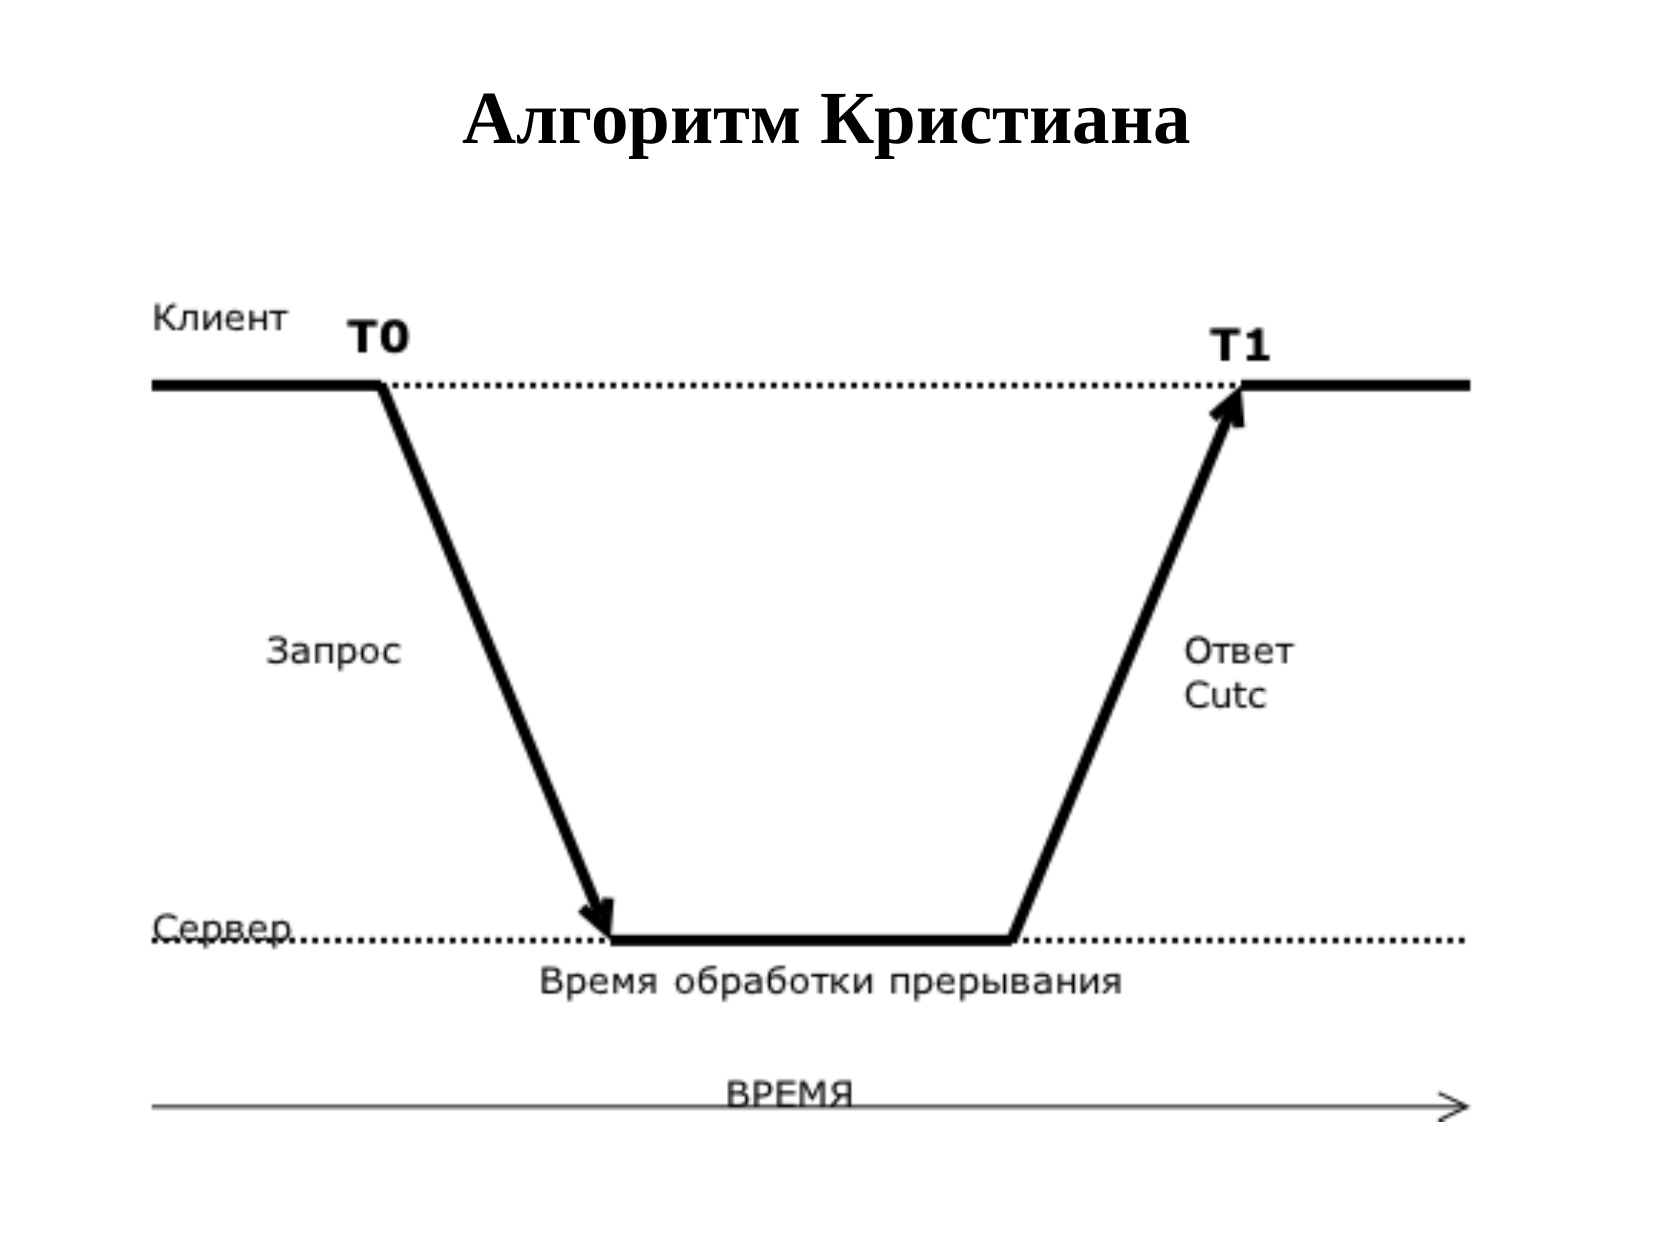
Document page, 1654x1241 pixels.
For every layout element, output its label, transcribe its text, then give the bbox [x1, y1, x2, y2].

picture [147, 295, 1477, 1123]
title Алгоритм Кристиана [30, 27, 1624, 210]
